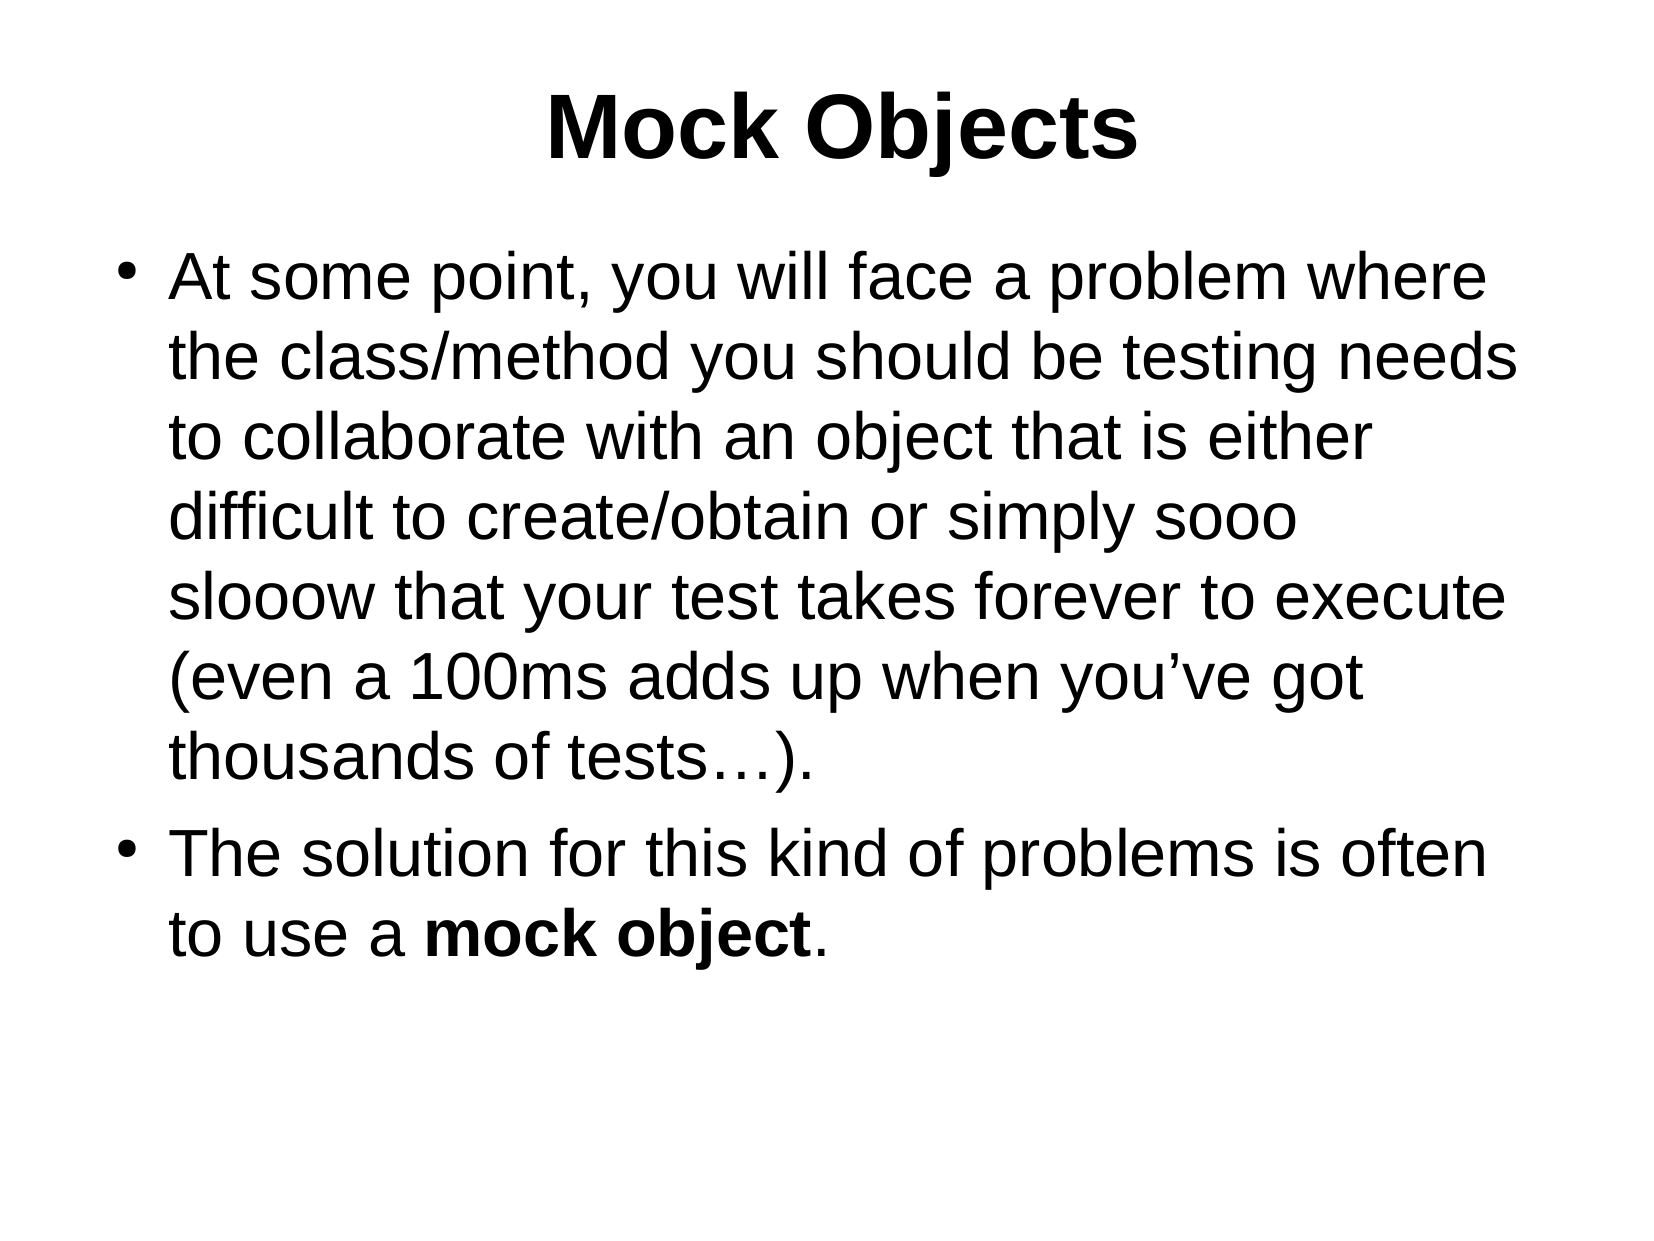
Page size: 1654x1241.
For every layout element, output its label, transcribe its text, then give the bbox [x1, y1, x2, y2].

list At some point, you will face a problem where the class/method you should be testing needs to collaborate with an object that is either difficult to create/obtain or simply sooo slooow that your test takes forever to execute (even a 100ms adds up when you’ve got thousands of tests…). The solution for this kind of problems is often to use a mock object. [82, 225, 1538, 1186]
title Mock Objects [82, 49, 1571, 196]
